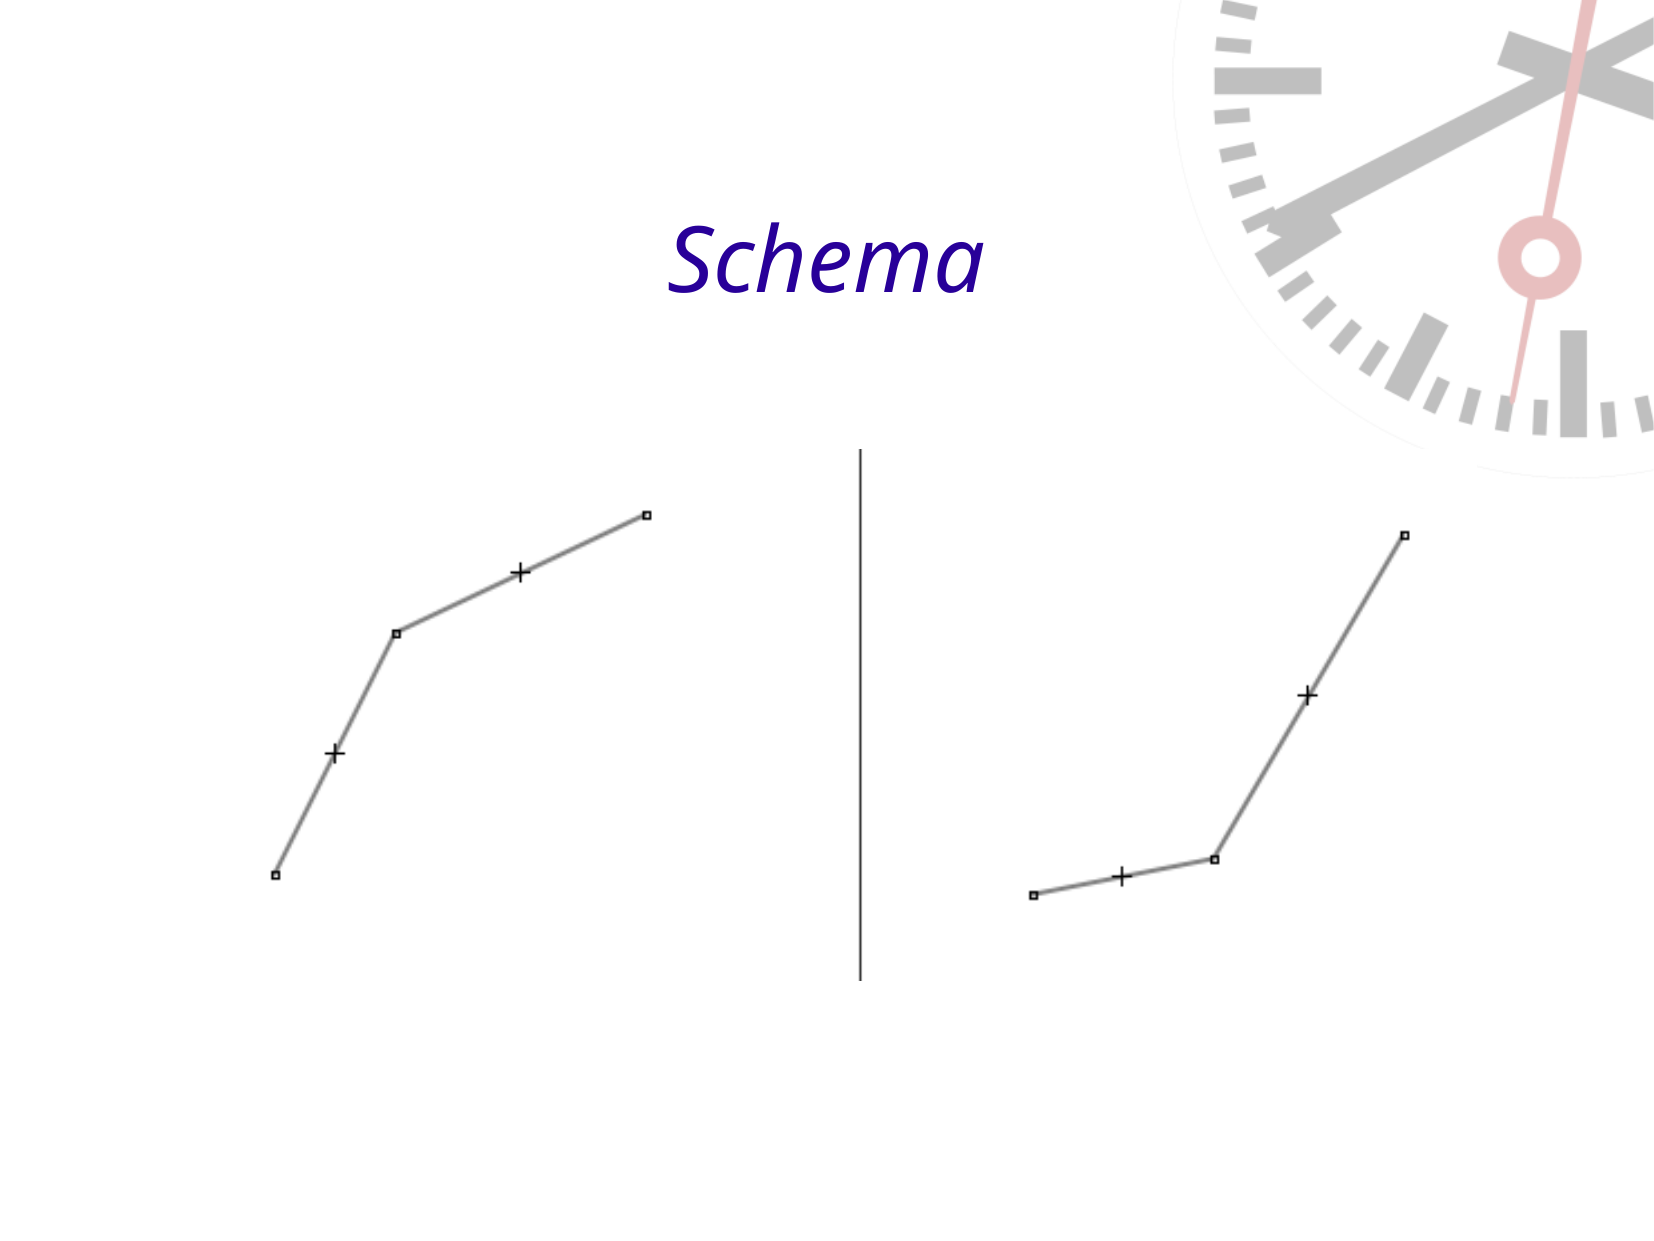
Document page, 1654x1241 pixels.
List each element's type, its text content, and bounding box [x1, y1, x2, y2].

picture [0, 0, 1654, 1241]
title Schema [147, 153, 1506, 361]
